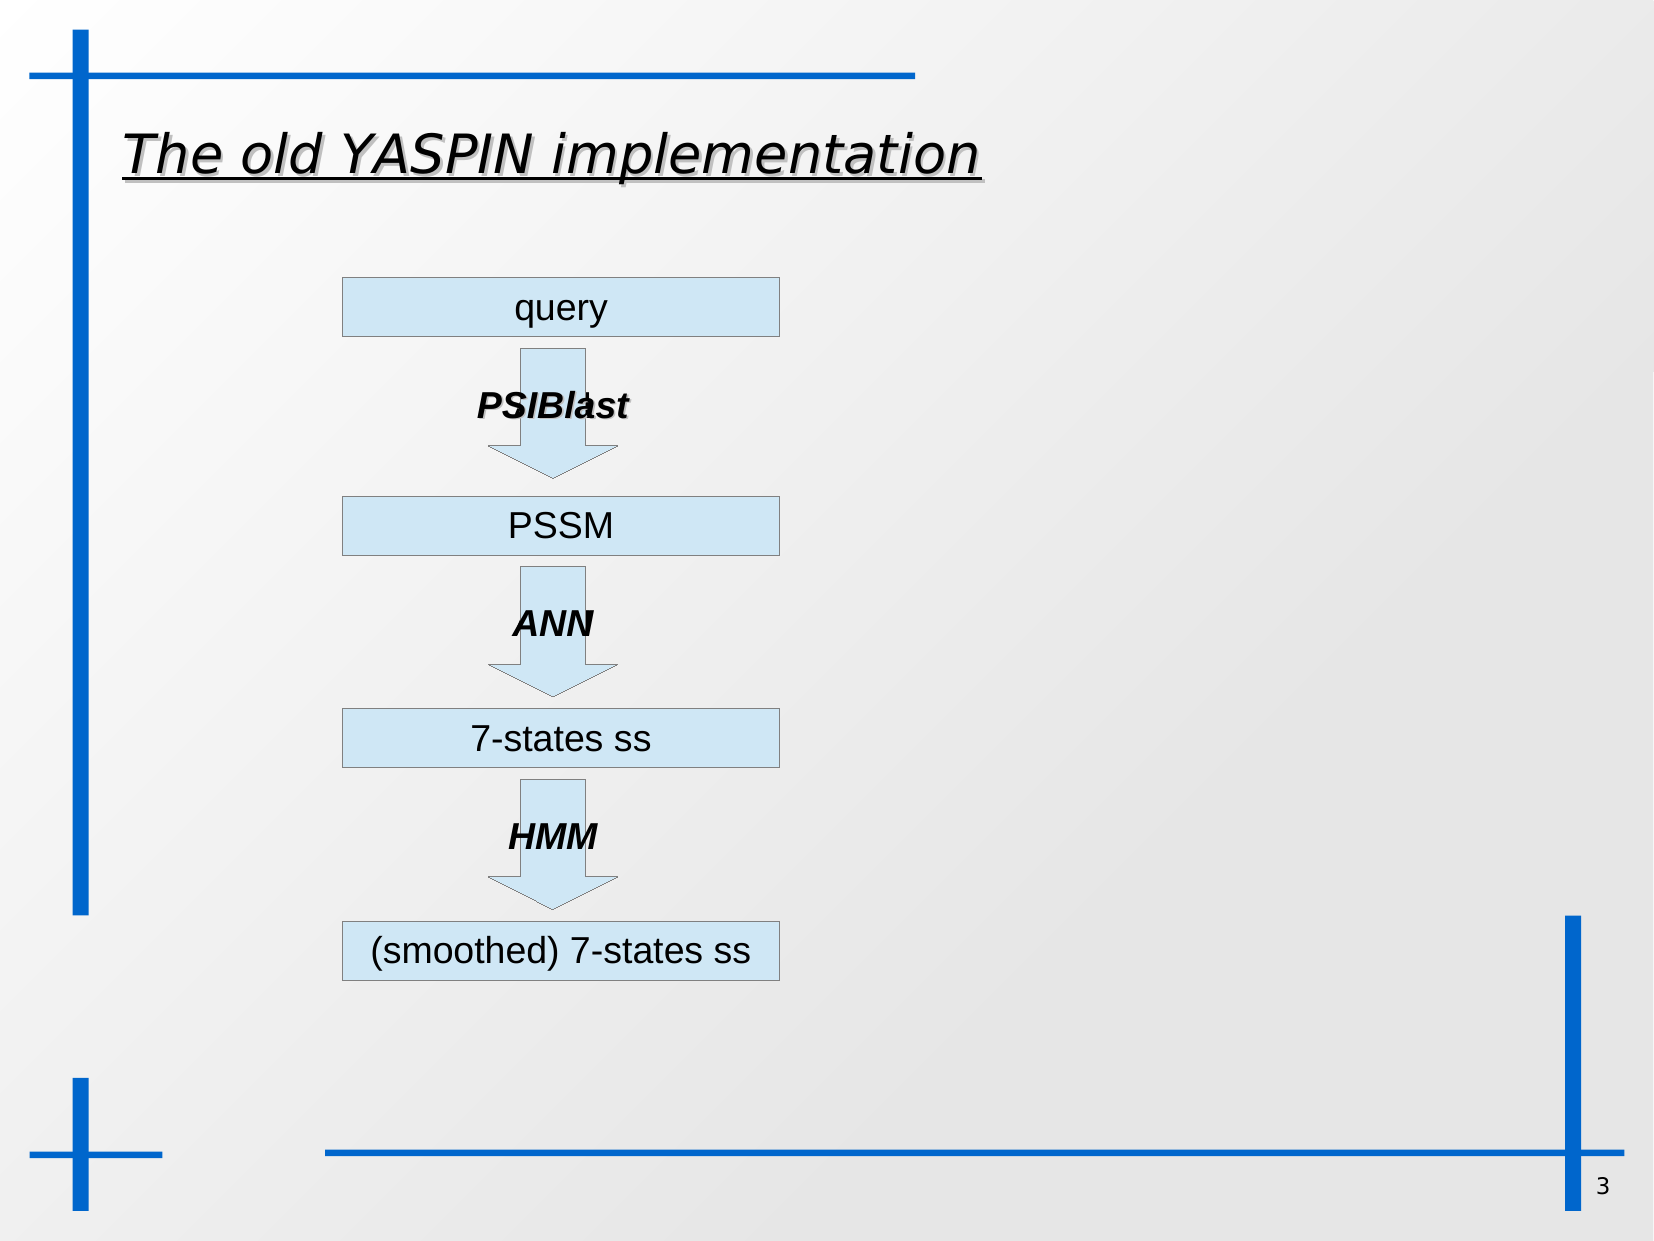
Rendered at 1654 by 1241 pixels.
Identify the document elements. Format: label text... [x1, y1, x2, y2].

text_box HMM [488, 779, 618, 910]
text_box query [342, 277, 780, 337]
text_box ANN [488, 566, 618, 697]
text_box 7-states ss [342, 708, 780, 768]
title The old YASPIN implementation [122, 91, 1524, 219]
text_box (smoothed) 7-states ss [342, 921, 780, 981]
text_box PSIBlast [488, 348, 618, 479]
text_box PSSM [342, 496, 780, 556]
